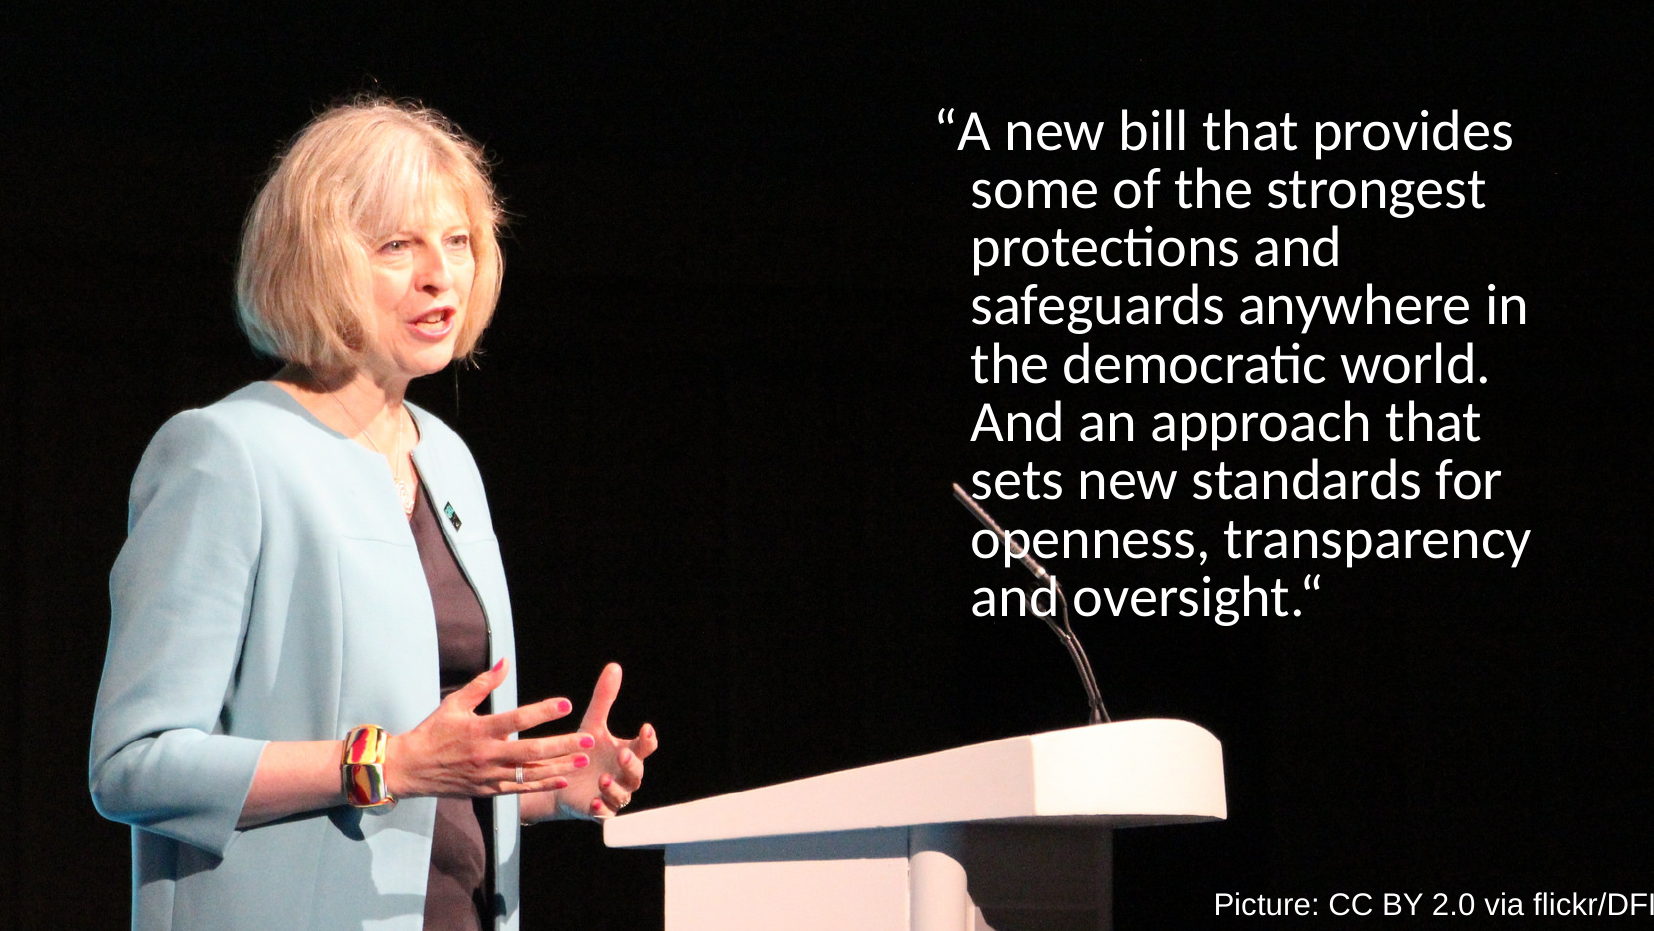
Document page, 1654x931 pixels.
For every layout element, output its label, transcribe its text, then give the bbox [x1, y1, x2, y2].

list “A new bill that provides some of the strongest protections and safeguards anywhere in the democratic world. And an approach that sets new standards for openness, transparency and oversight.“ [933, 106, 1571, 646]
text_box Picture: CC BY 2.0 via flickr/DFID [1198, 879, 1654, 931]
picture [0, 0, 1654, 931]
